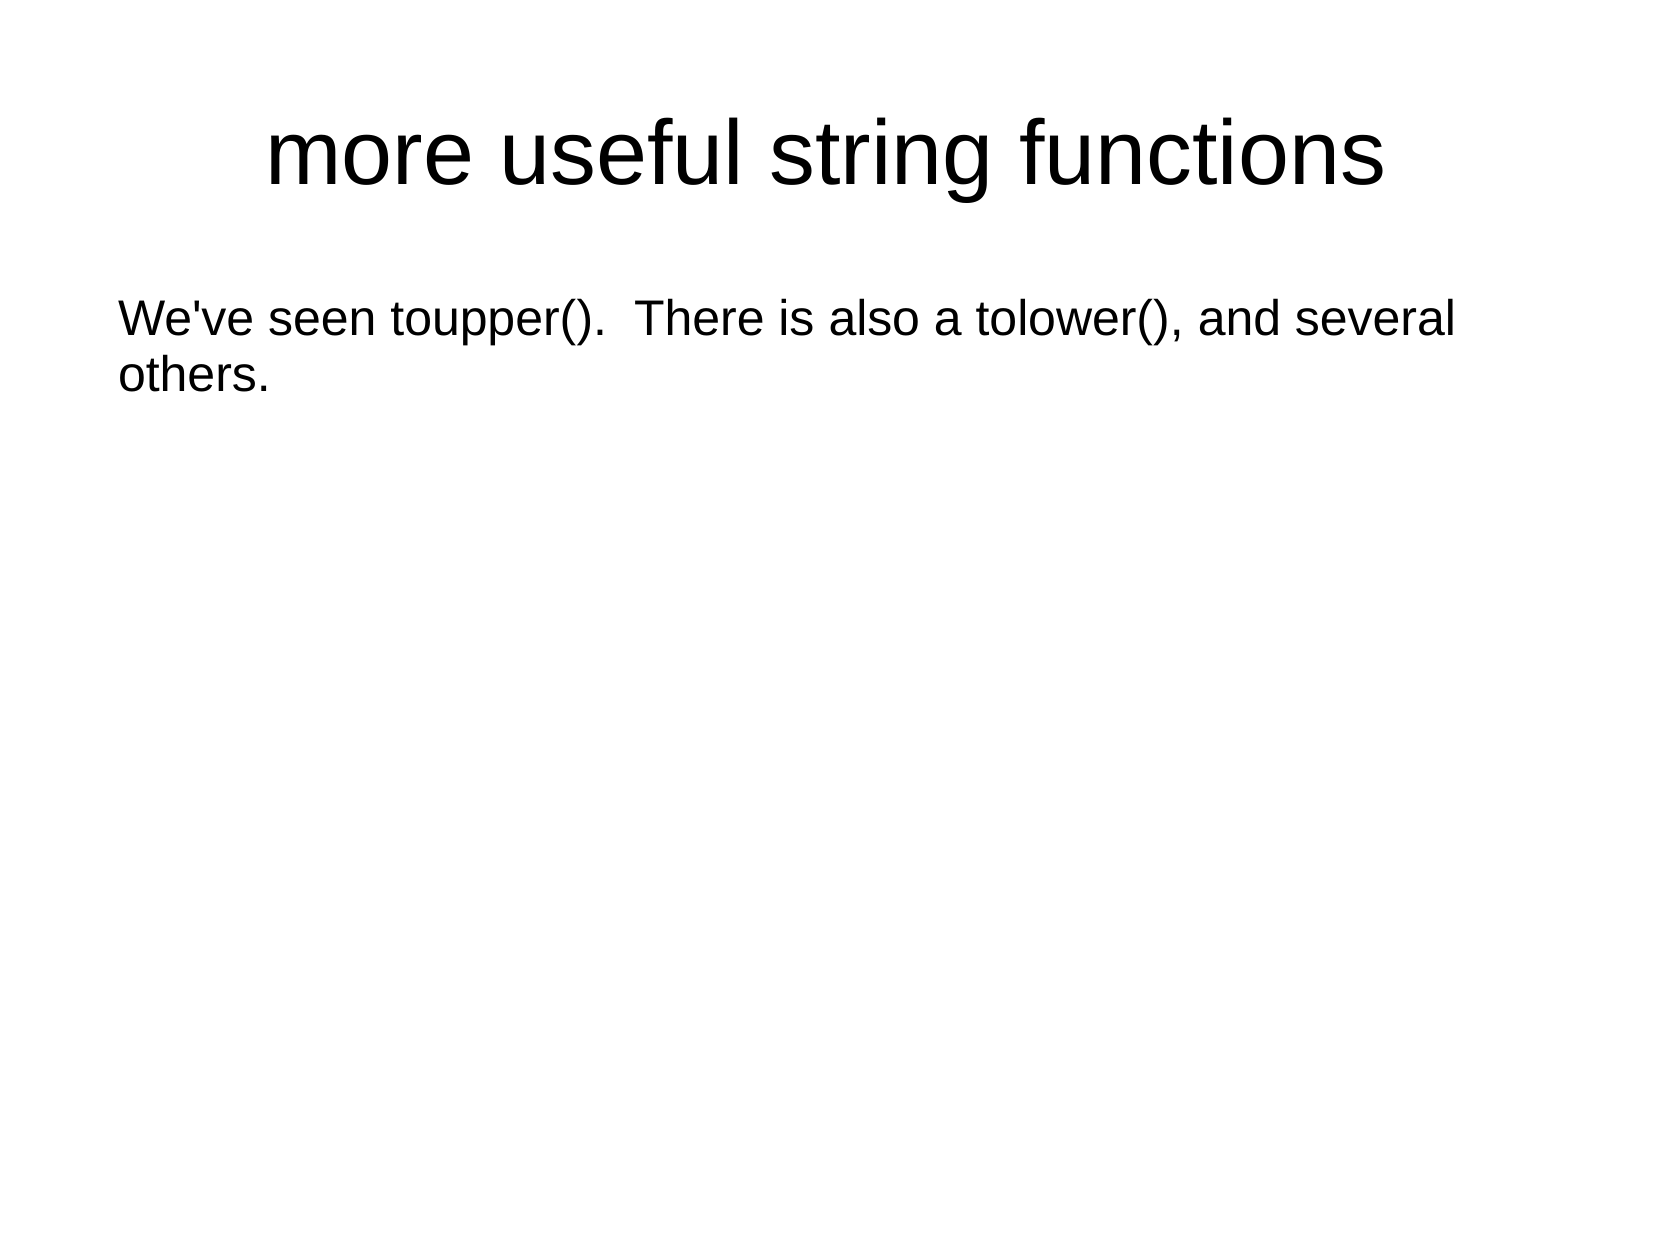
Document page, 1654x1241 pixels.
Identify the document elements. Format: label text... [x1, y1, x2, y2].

title more useful string functions [82, 49, 1571, 257]
subtitle We've seen toupper(). There is also a tolower(), and several others. [118, 290, 1538, 1158]
